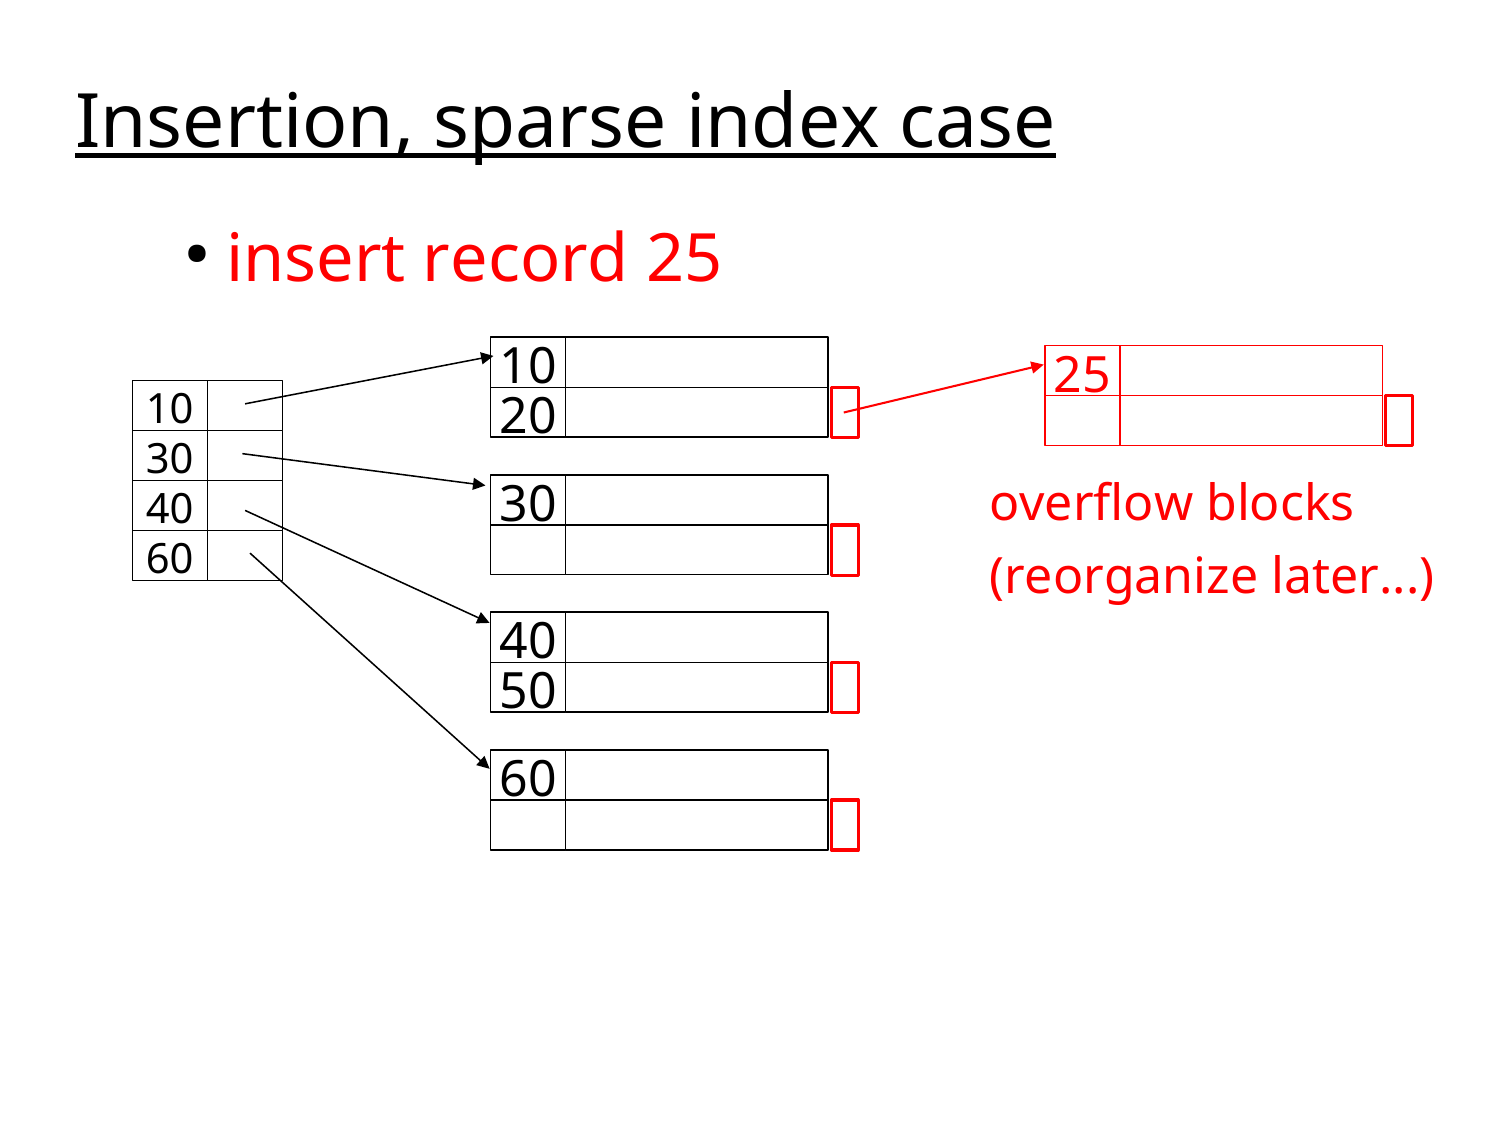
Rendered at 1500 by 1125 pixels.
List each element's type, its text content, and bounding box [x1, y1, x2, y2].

text_box [565, 337, 829, 438]
text_box 40 [132, 480, 207, 530]
text_box [831, 387, 859, 438]
text_box [1385, 395, 1413, 446]
text_box insert record 25 [102, 204, 731, 300]
text_box 10 [132, 380, 207, 430]
text_box 25 [1044, 345, 1119, 396]
text_box [565, 612, 829, 713]
text_box [831, 525, 859, 576]
text_box 30 [490, 474, 565, 525]
text_box 40 [490, 612, 565, 663]
title Insertion, sparse index case [60, 45, 1336, 184]
text_box 60 [490, 749, 565, 800]
text_box overflow blocks (reorganize later...) [974, 467, 1434, 603]
list [99, 312, 1375, 988]
text_box [1044, 345, 1383, 446]
text_box [207, 380, 283, 581]
text_box [831, 800, 859, 850]
text_box [831, 662, 859, 713]
text_box 20 [490, 388, 565, 438]
text_box [490, 474, 829, 575]
text_box 10 [490, 337, 565, 388]
text_box 50 [490, 663, 565, 713]
text_box 60 [132, 530, 208, 581]
text_box [490, 749, 829, 850]
text_box 30 [132, 430, 208, 480]
